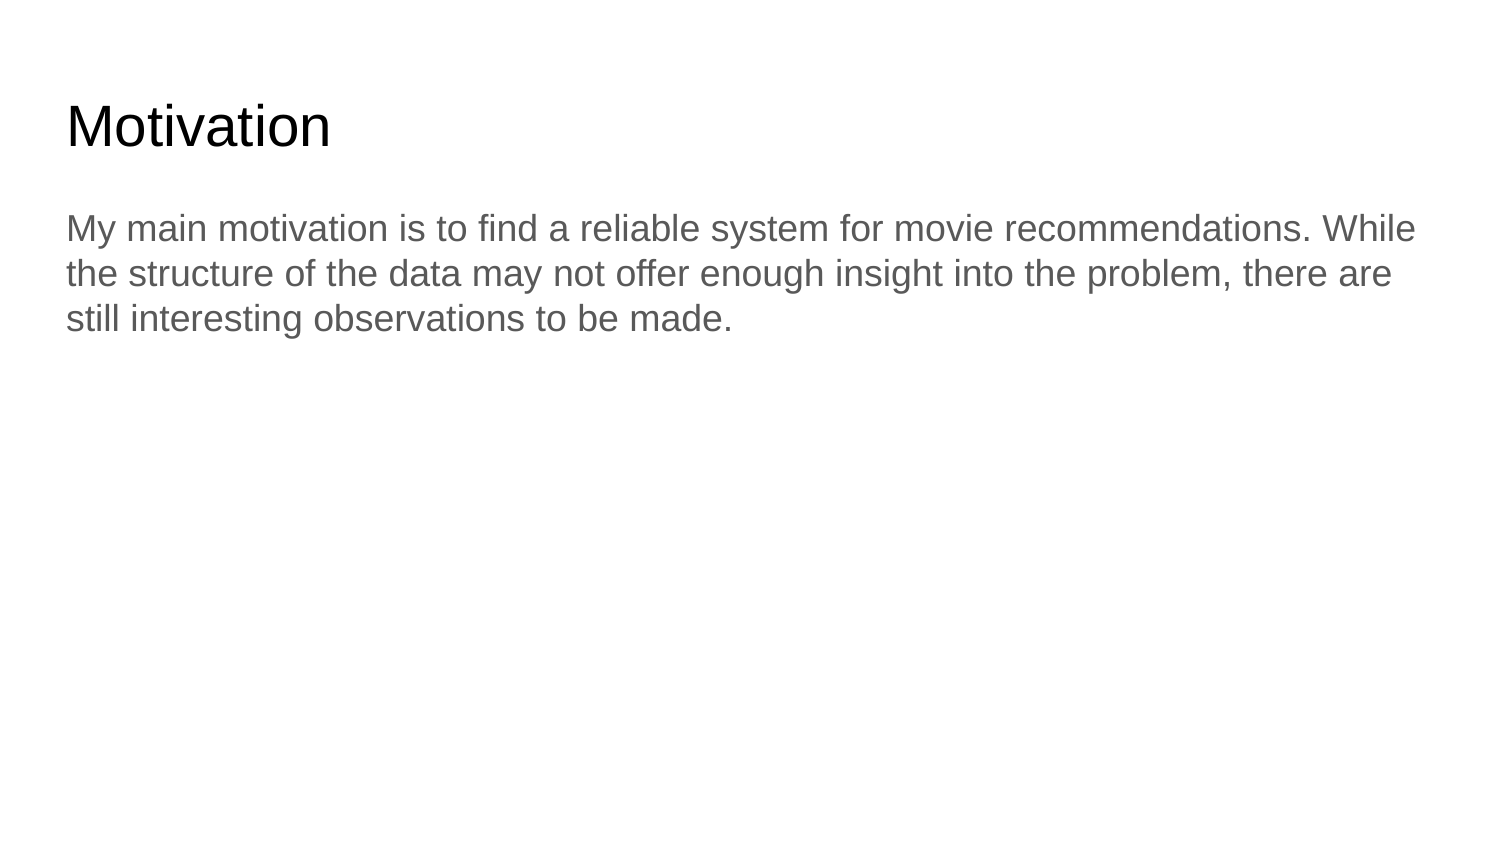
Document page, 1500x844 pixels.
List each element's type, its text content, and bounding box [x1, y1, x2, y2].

list My main motivation is to find a reliable system for movie recommendations. While the structure of the data may not offer enough insight into the problem, there are still interesting observations to be made. [51, 189, 1449, 750]
title Motivation [51, 72, 1449, 167]
